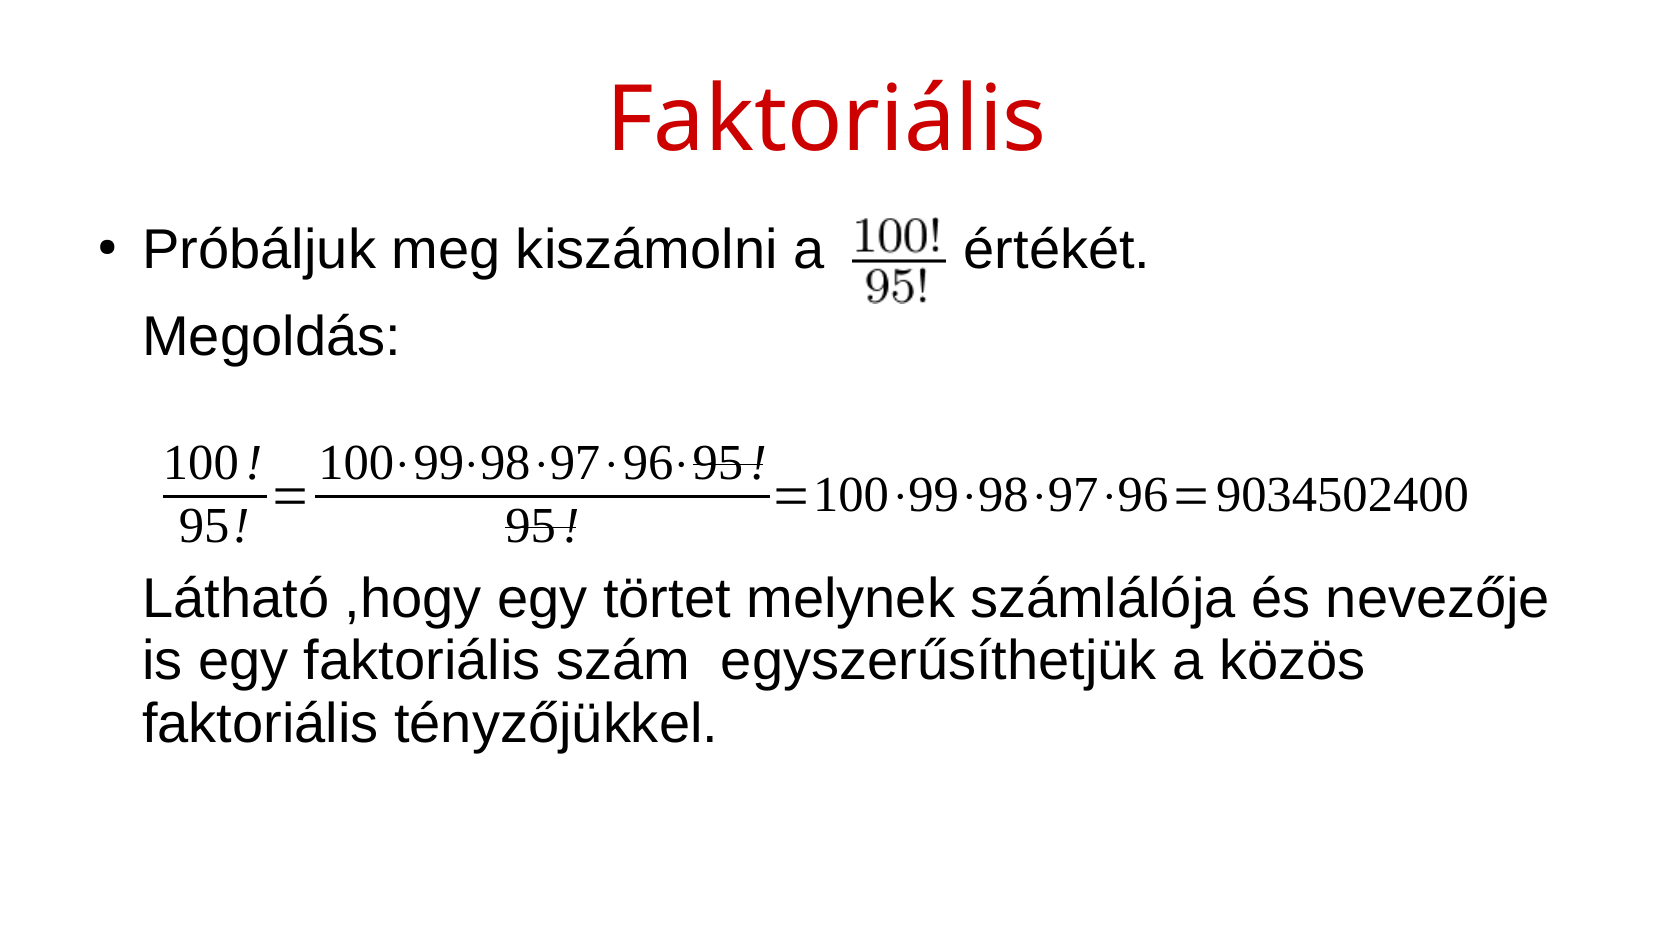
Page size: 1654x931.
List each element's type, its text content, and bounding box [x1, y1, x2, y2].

chart [146, 435, 1483, 556]
title Faktoriális [82, 37, 1571, 193]
picture [852, 217, 946, 304]
list Próbáljuk meg kiszámolni a értékét. Megoldás: Látható ,hogy egy törtet melynek számlálója és nevezője is egy faktoriális szám egyszerűsíthetjük a közös faktoriális tényzőjükkel. [82, 217, 1571, 758]
